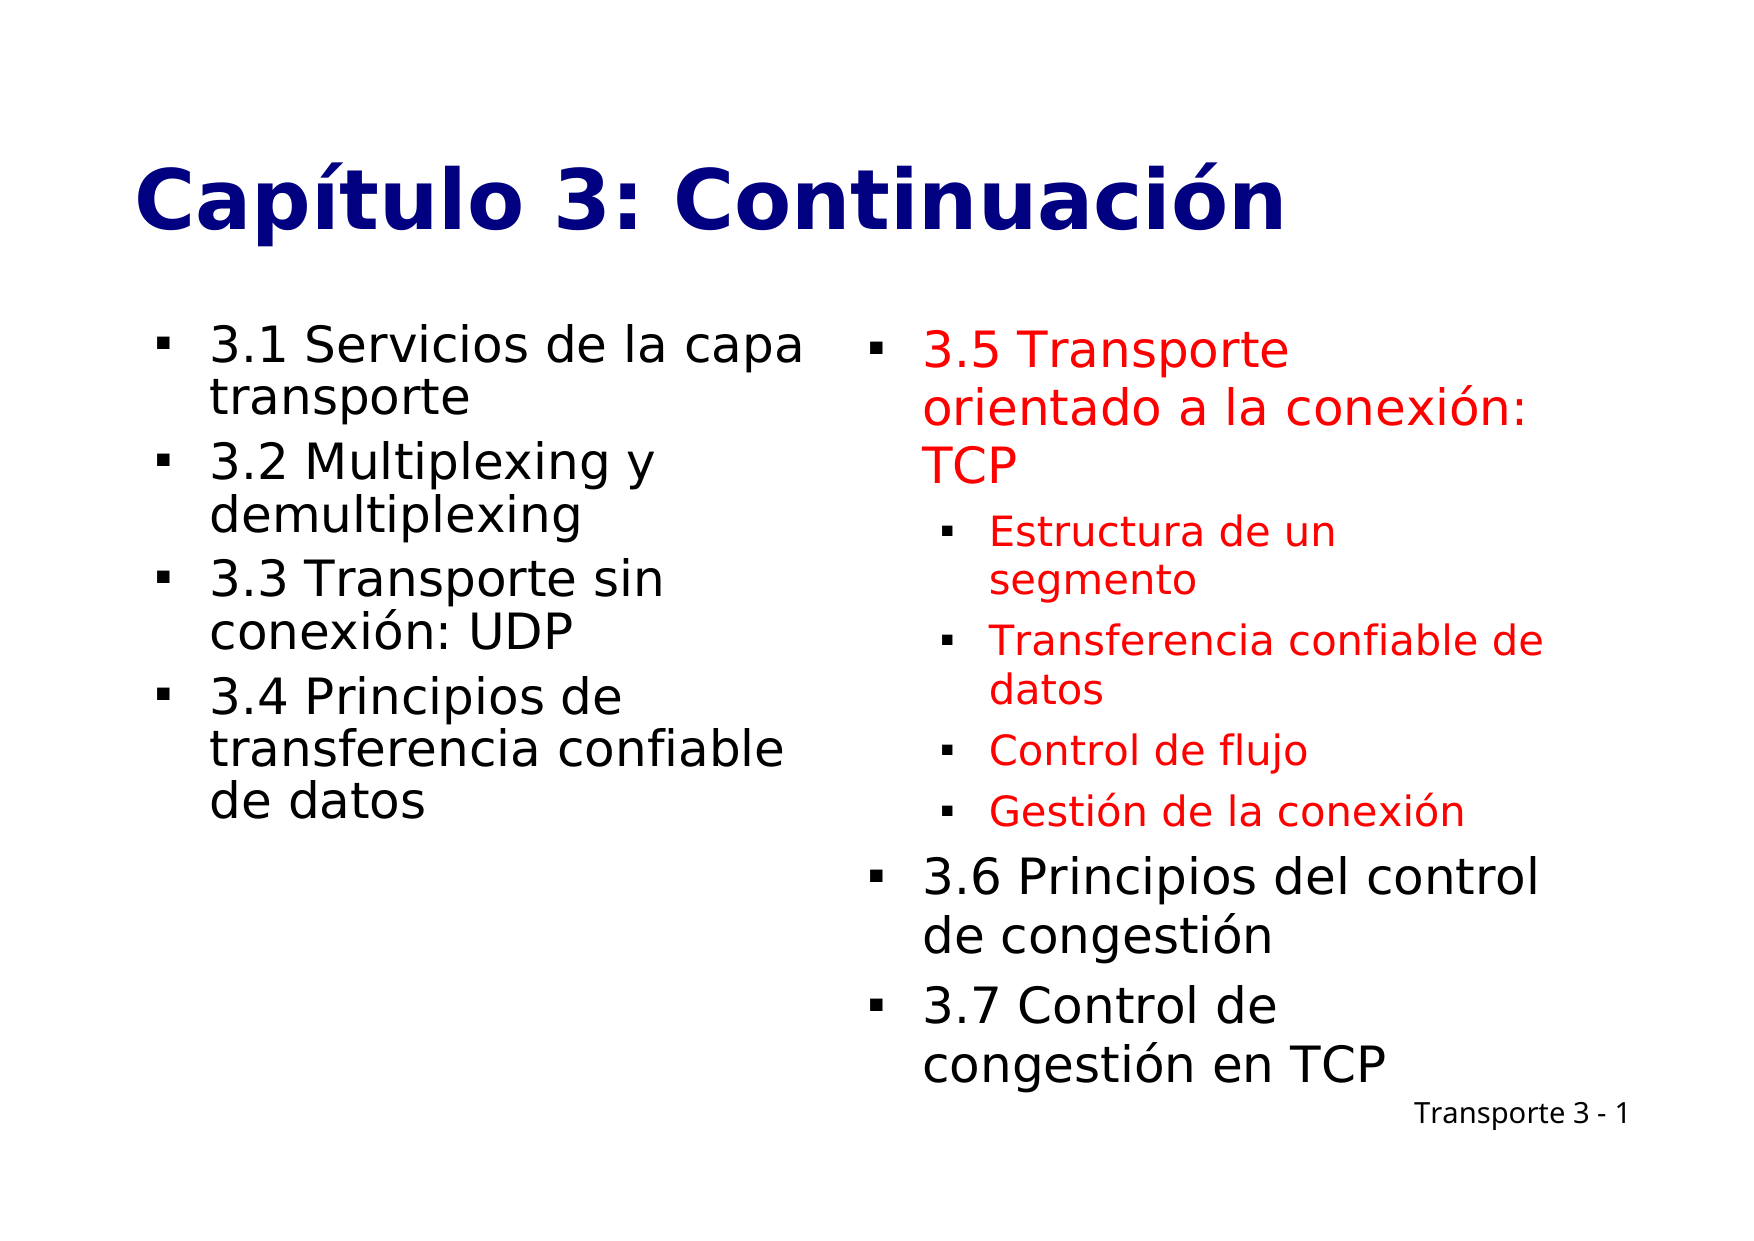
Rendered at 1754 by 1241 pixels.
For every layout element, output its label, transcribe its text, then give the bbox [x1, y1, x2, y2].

title Capítulo 3: Continuación [88, 95, 1654, 298]
list 3.5 Transporte orientado a la conexión: TCP Estructura de un segmento Transferencia confiable de datos Control de flujo Gestión de la conexión 3.6 Principios del control de congestión 3.7 Control de congestión en TCP [866, 320, 1546, 1082]
list 3.1 Servicios de la capa transporte 3.2 Multiplexing y demultiplexing 3.3 Transporte sin conexión: UDP 3.4 Principios de transferencia confiable de datos [154, 320, 833, 1082]
